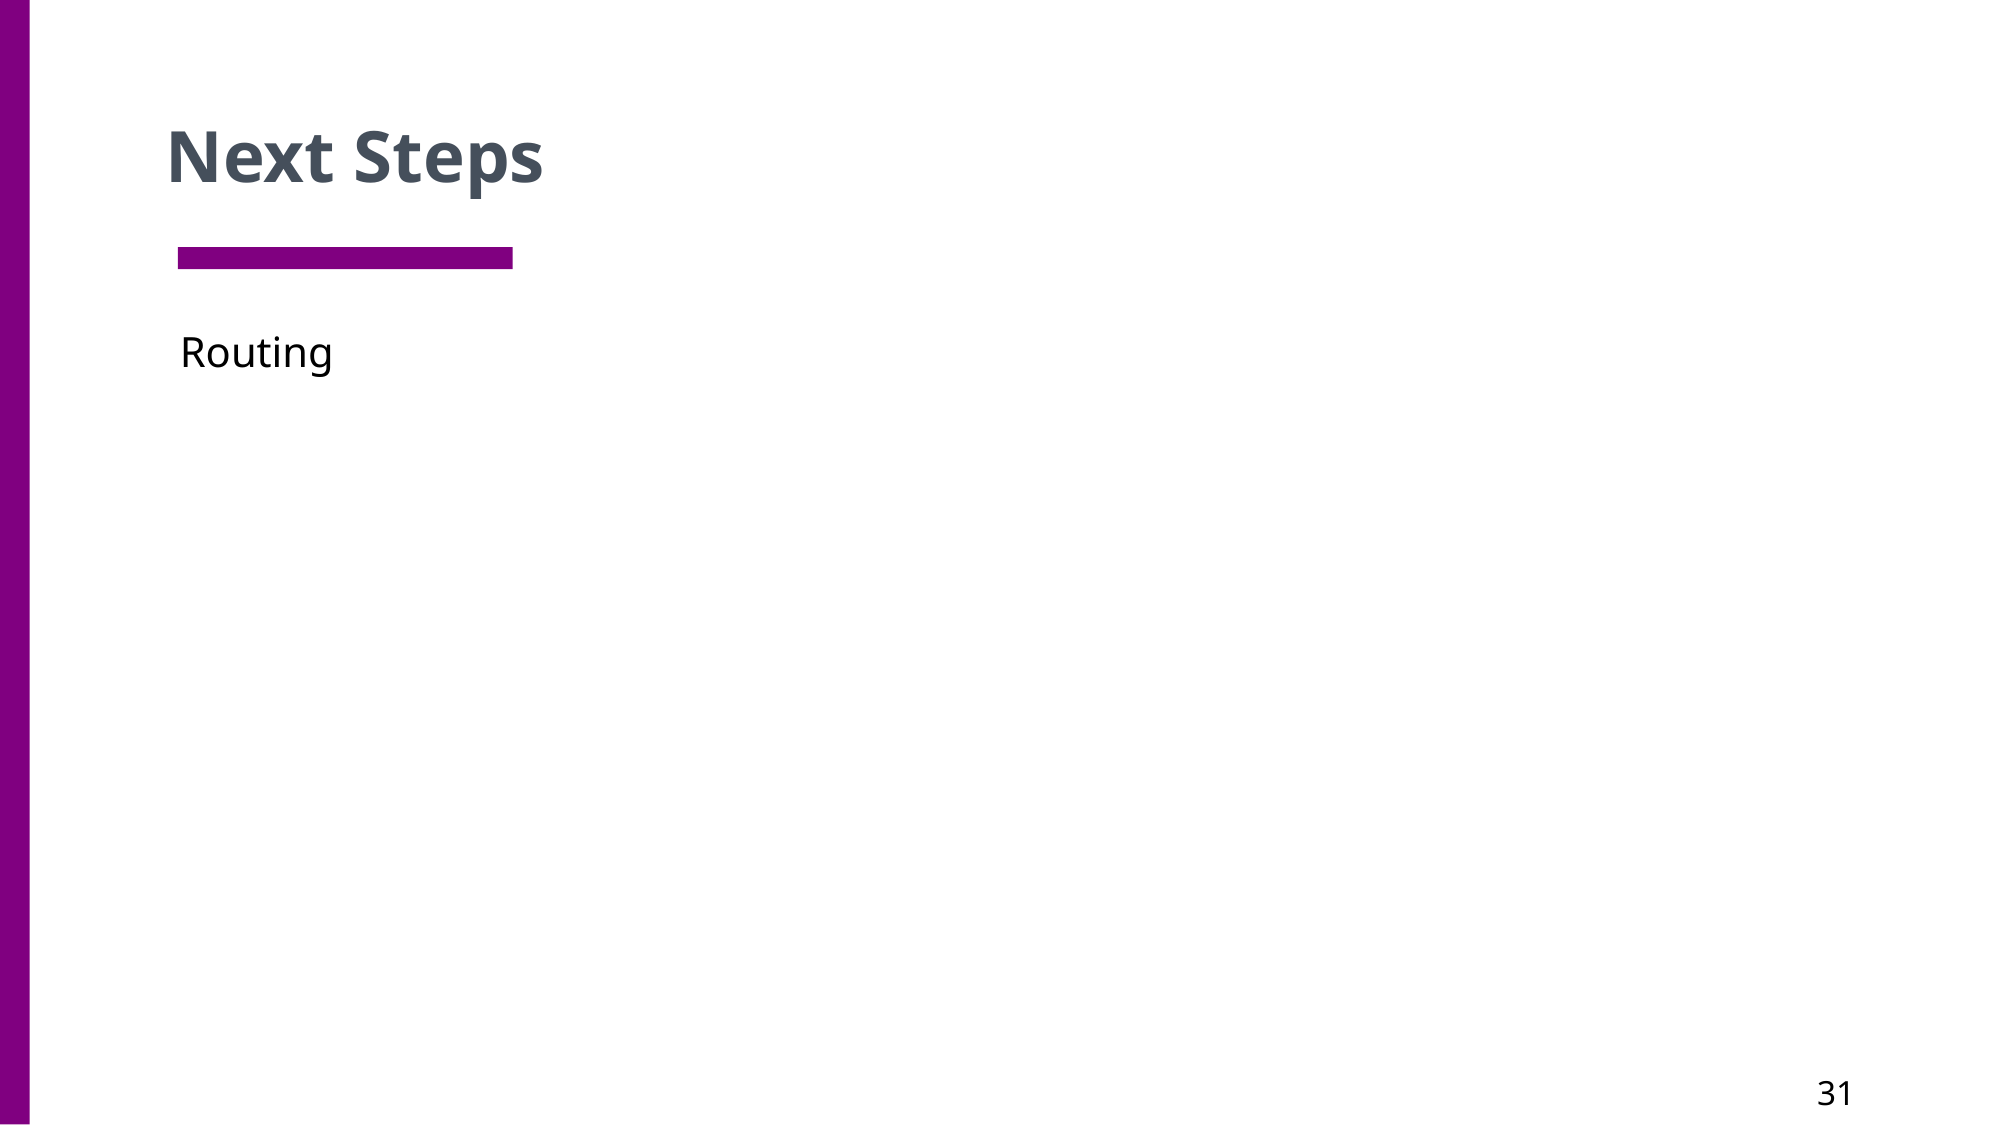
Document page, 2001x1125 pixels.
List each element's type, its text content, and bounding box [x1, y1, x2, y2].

text_box Routing [165, 314, 1834, 483]
text_box Next Steps [151, 0, 1849, 212]
